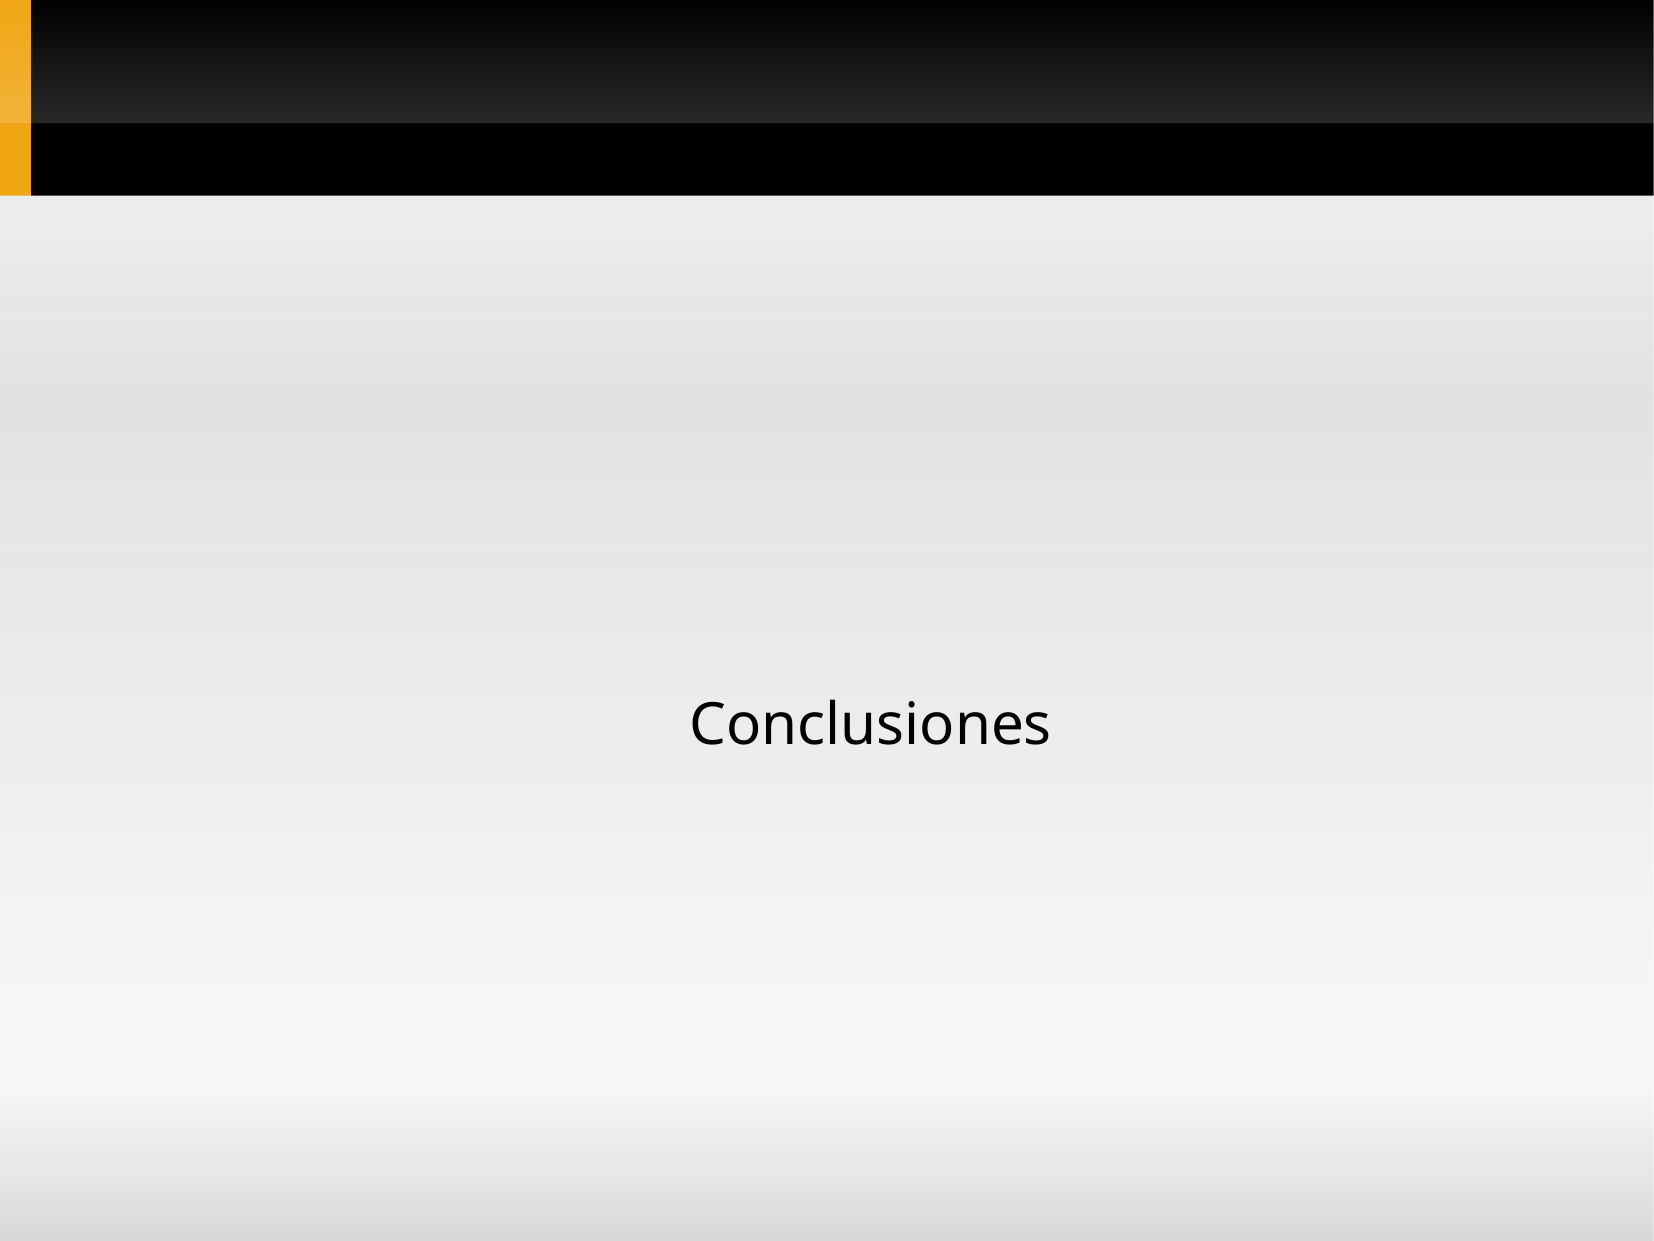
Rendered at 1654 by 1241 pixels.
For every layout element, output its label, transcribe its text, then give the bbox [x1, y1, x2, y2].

picture [0, 0, 1654, 1241]
text_box Conclusiones [675, 675, 1019, 787]
